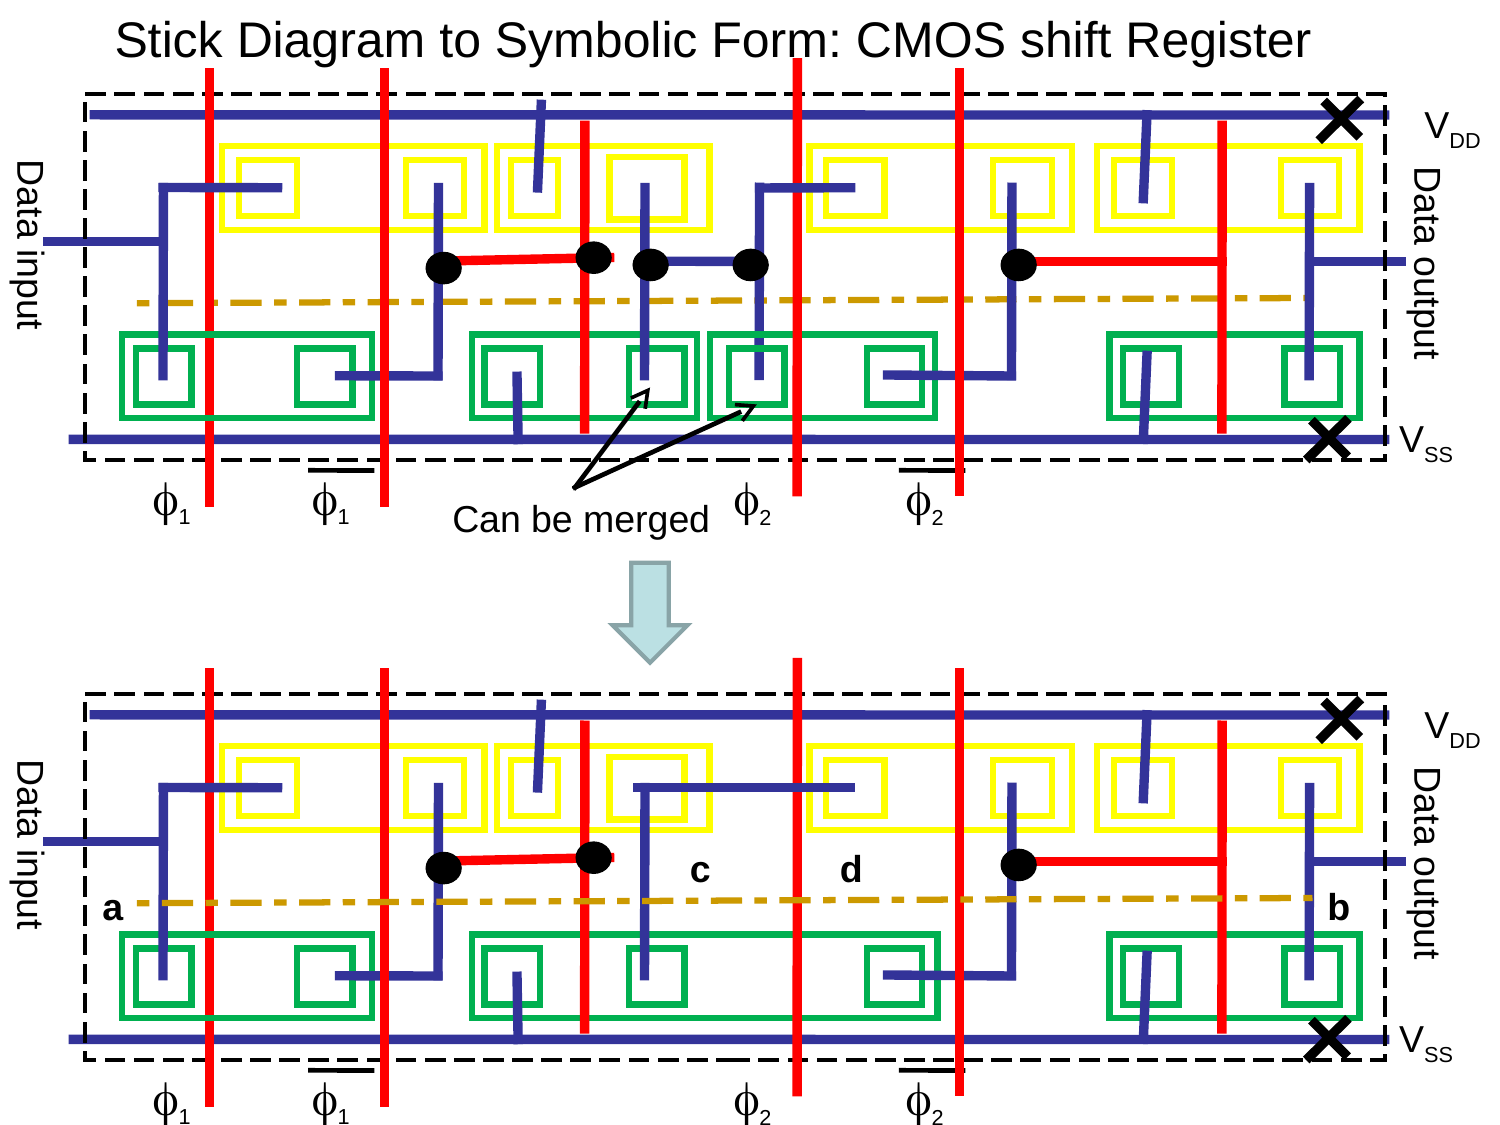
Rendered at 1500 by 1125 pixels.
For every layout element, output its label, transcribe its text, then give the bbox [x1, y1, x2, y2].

text_box Stick Diagram to Symbolic Form: CMOS shift Register [99, 0, 1338, 76]
text_box c [675, 837, 726, 899]
text_box d [825, 837, 876, 899]
text_box 1 [166, 1093, 173, 1114]
text_box 2 [747, 1093, 754, 1114]
text_box Data input [2, 112, 63, 378]
text_box [427, 853, 460, 883]
text_box a [87, 875, 138, 936]
text_box VDD [1409, 93, 1500, 161]
text_box [1002, 850, 1035, 880]
text_box 1 [137, 457, 298, 537]
text_box [634, 250, 667, 280]
text_box Data output [1399, 151, 1460, 376]
text_box 1 [298, 457, 504, 537]
text_box 2 [890, 1057, 1098, 1125]
text_box [577, 243, 610, 272]
text_box Data output [1399, 751, 1460, 976]
text_box [734, 250, 767, 280]
text_box 2 [890, 457, 1098, 538]
text_box 2 [747, 493, 754, 514]
text_box [1002, 250, 1035, 280]
text_box 2 [910, 1093, 917, 1114]
text_box VDD [1409, 693, 1500, 761]
text_box 2 [738, 1093, 745, 1114]
text_box 2 [919, 1093, 926, 1114]
text_box 1 [137, 1057, 298, 1125]
text_box VSS [1384, 407, 1498, 475]
text_box b [1312, 875, 1363, 936]
text_box 1 [157, 1093, 164, 1114]
text_box VSS [1384, 1007, 1498, 1075]
text_box 1 [316, 1093, 323, 1114]
text_box [577, 843, 610, 872]
text_box 2 [718, 457, 878, 538]
text_box 2 [738, 493, 745, 514]
text_box Data input [2, 712, 63, 978]
text_box 1 [325, 1093, 332, 1114]
text_box [612, 562, 688, 663]
text_box [427, 253, 460, 283]
text_box 1 [298, 1057, 504, 1125]
text_box 2 [718, 1057, 878, 1125]
text_box Can be merged [437, 487, 738, 548]
